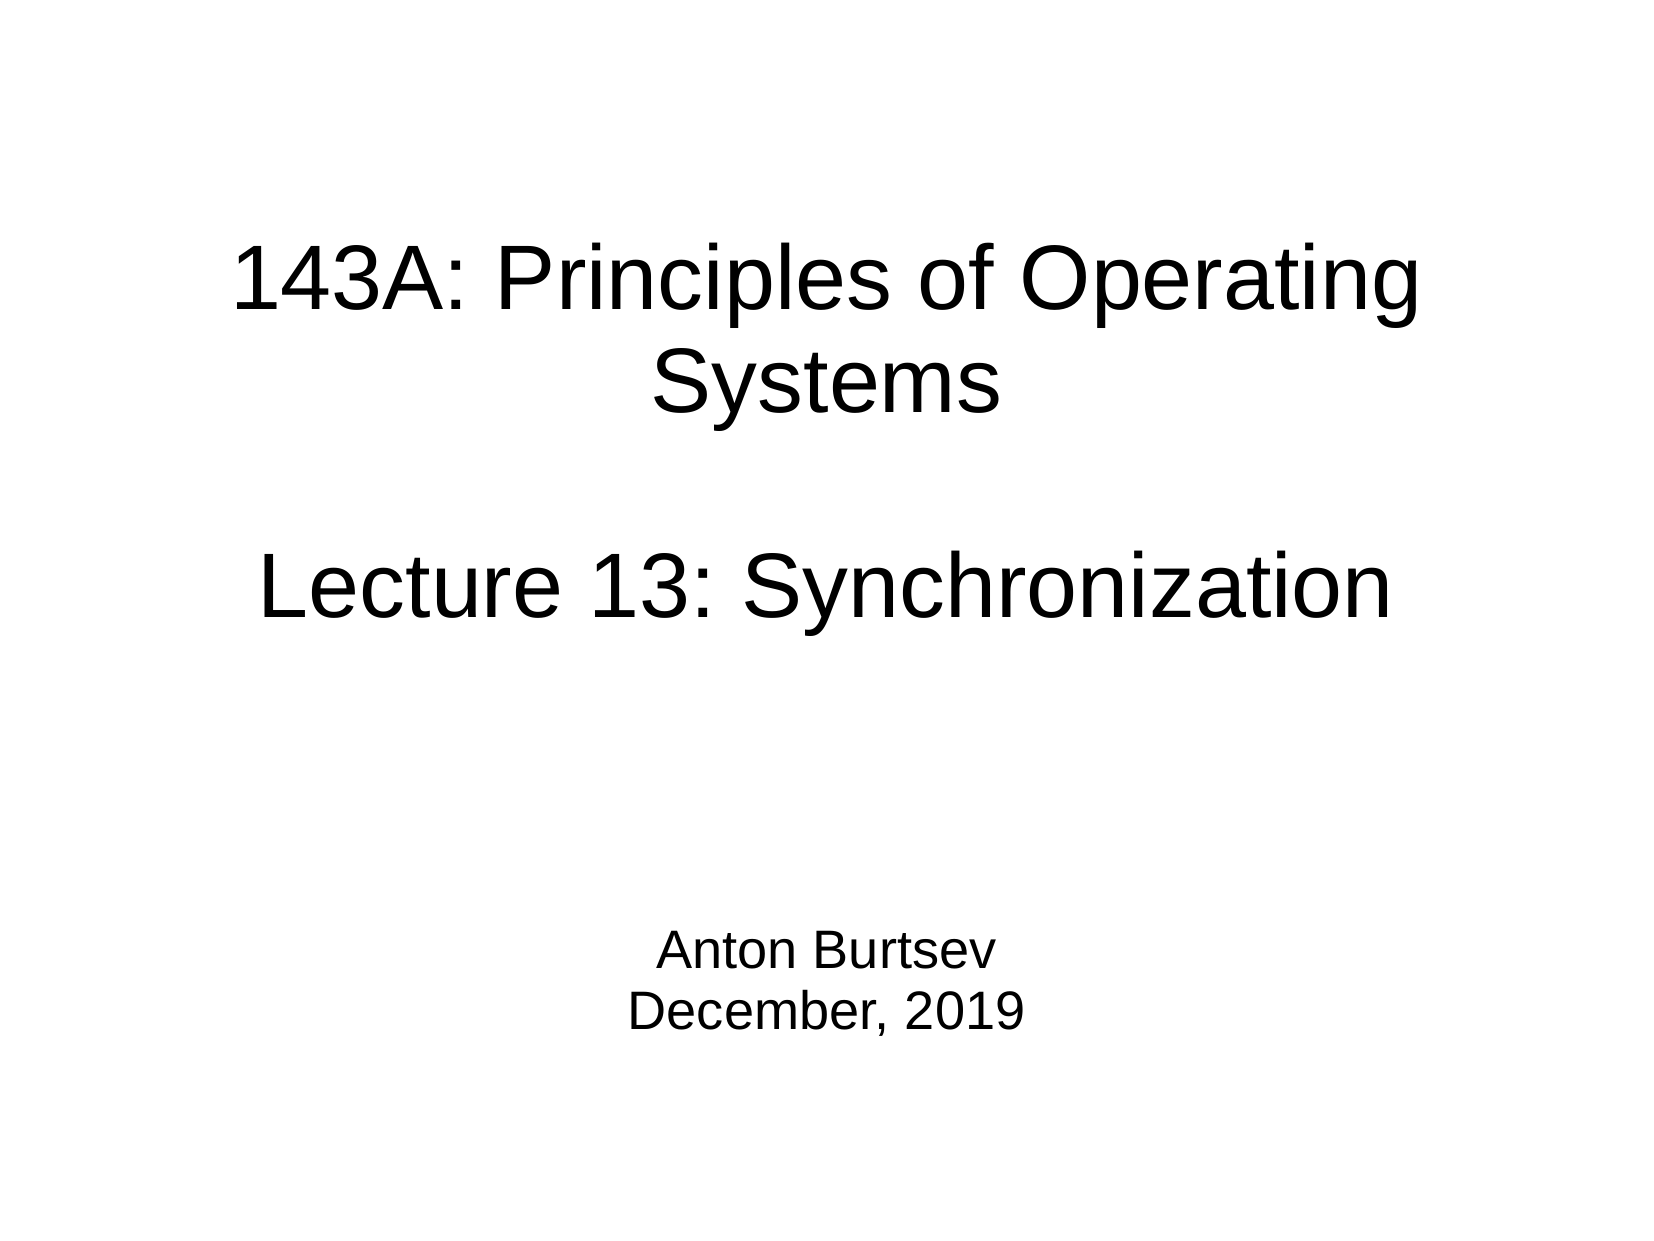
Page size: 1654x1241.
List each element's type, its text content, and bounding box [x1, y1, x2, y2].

title 143A: Principles of Operating Systems Lecture 13: Synchronization [82, 113, 1571, 637]
subtitle Anton Burtsev December, 2019 [82, 637, 1571, 1109]
